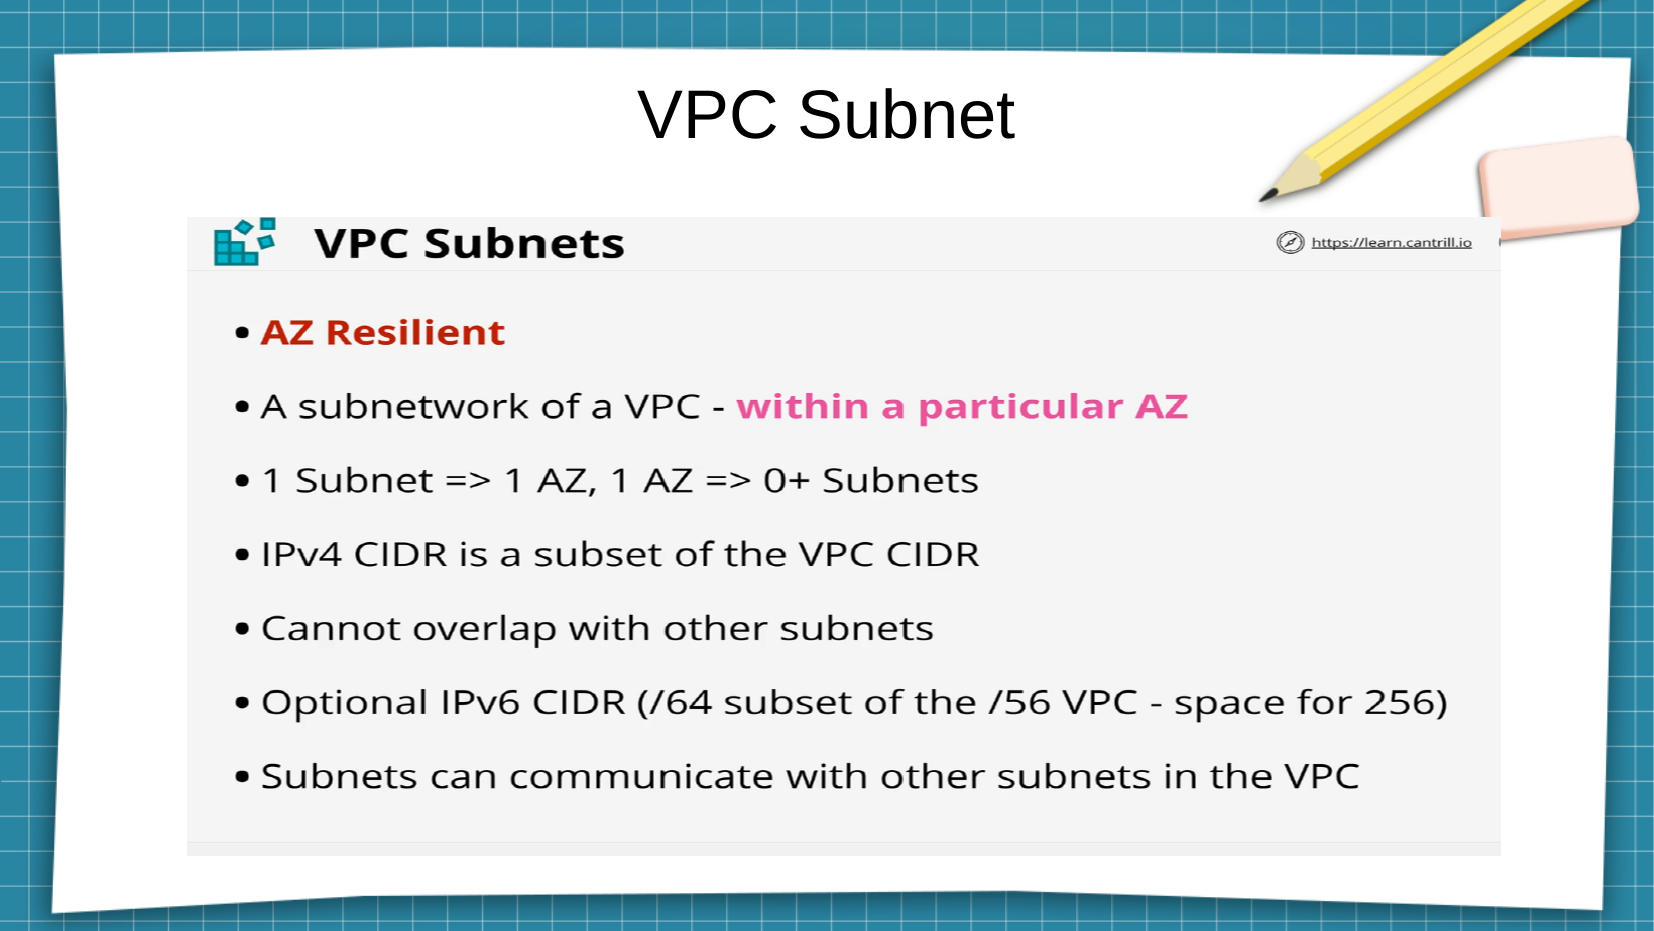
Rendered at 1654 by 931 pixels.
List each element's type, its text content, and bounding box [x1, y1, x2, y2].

title VPC Subnet [82, 37, 1571, 193]
picture [0, 0, 1654, 931]
